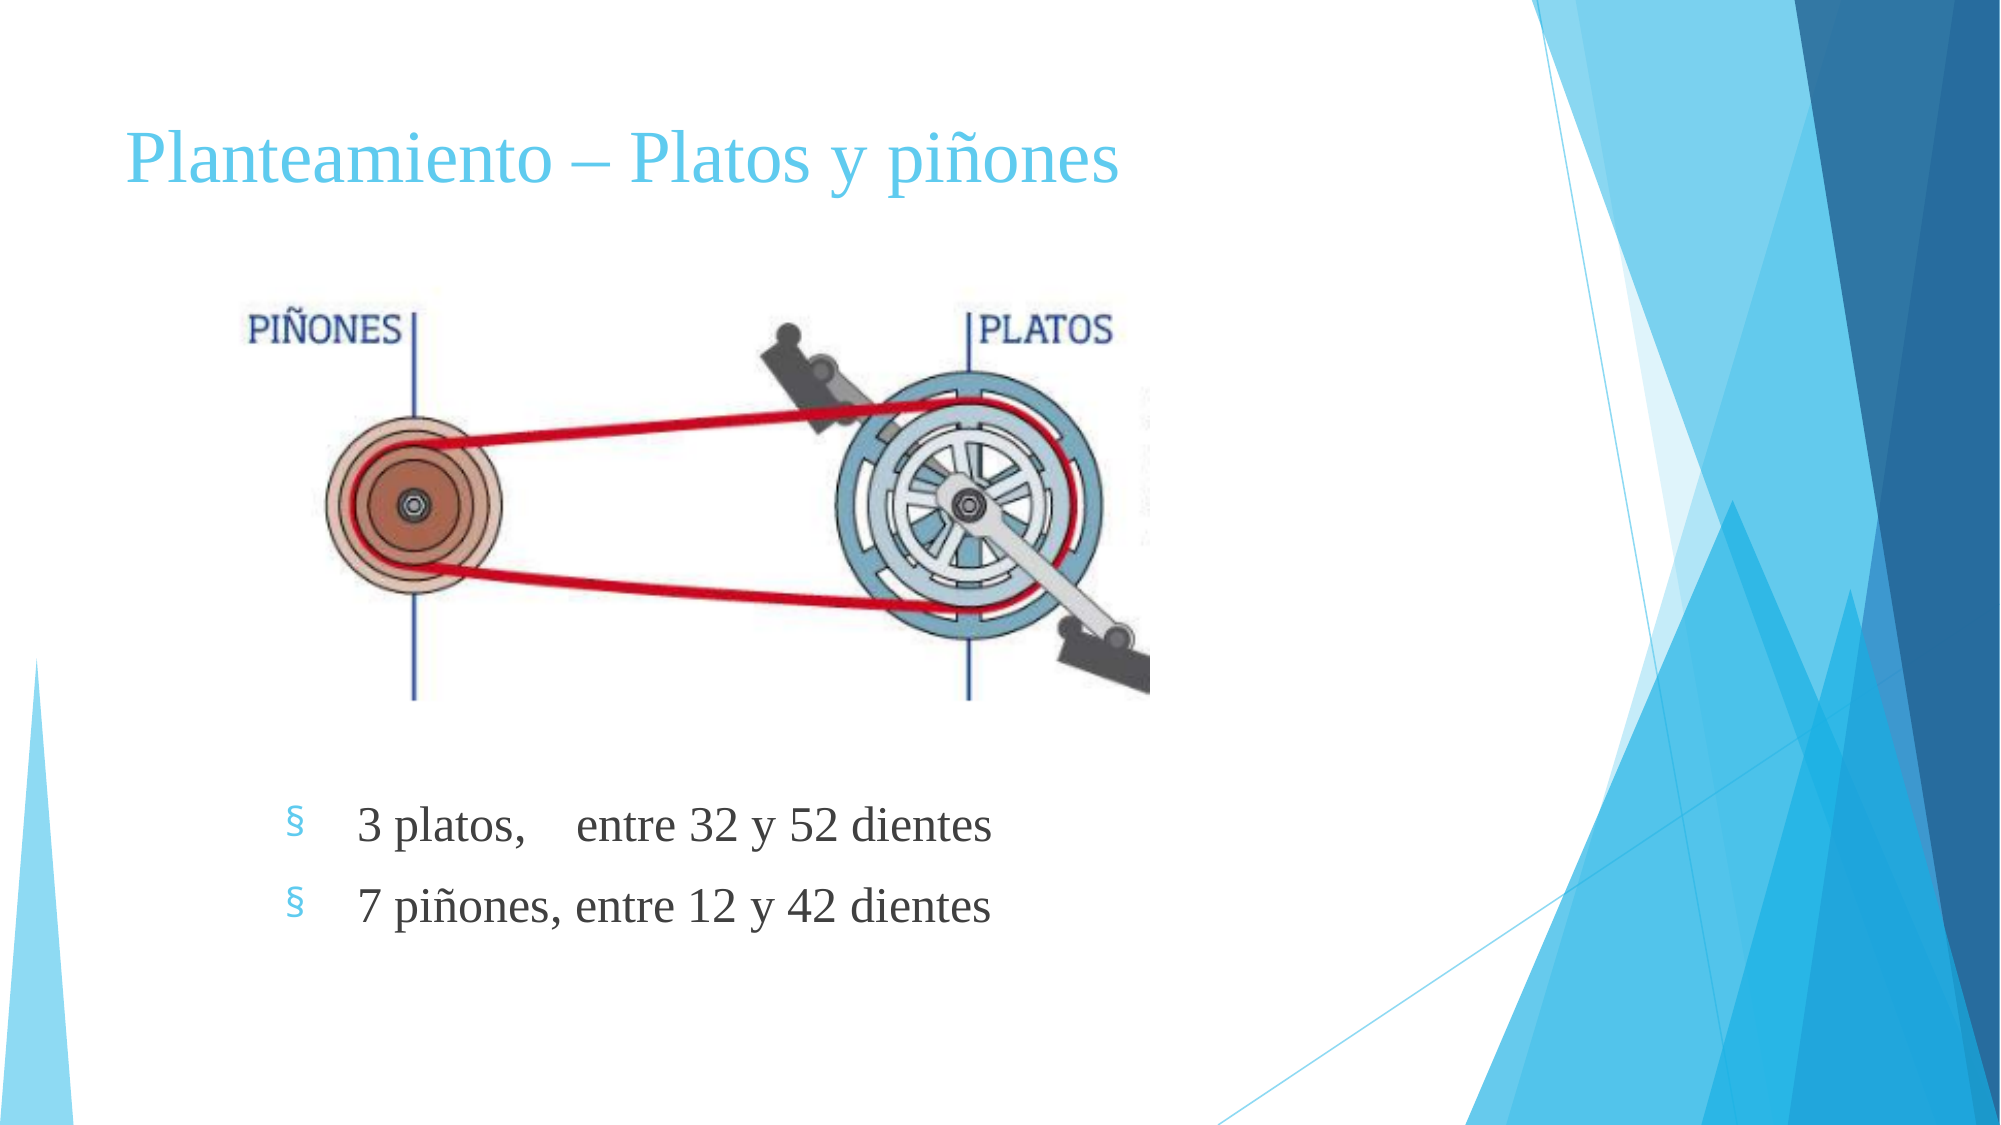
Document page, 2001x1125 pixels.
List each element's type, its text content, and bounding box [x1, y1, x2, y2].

title Planteamiento – Platos y piñones [111, 99, 1522, 317]
list 3 platos, entre 32 y 52 dientes 7 piñones, entre 12 y 42 dientes [195, 783, 1830, 983]
picture [215, 282, 1150, 726]
